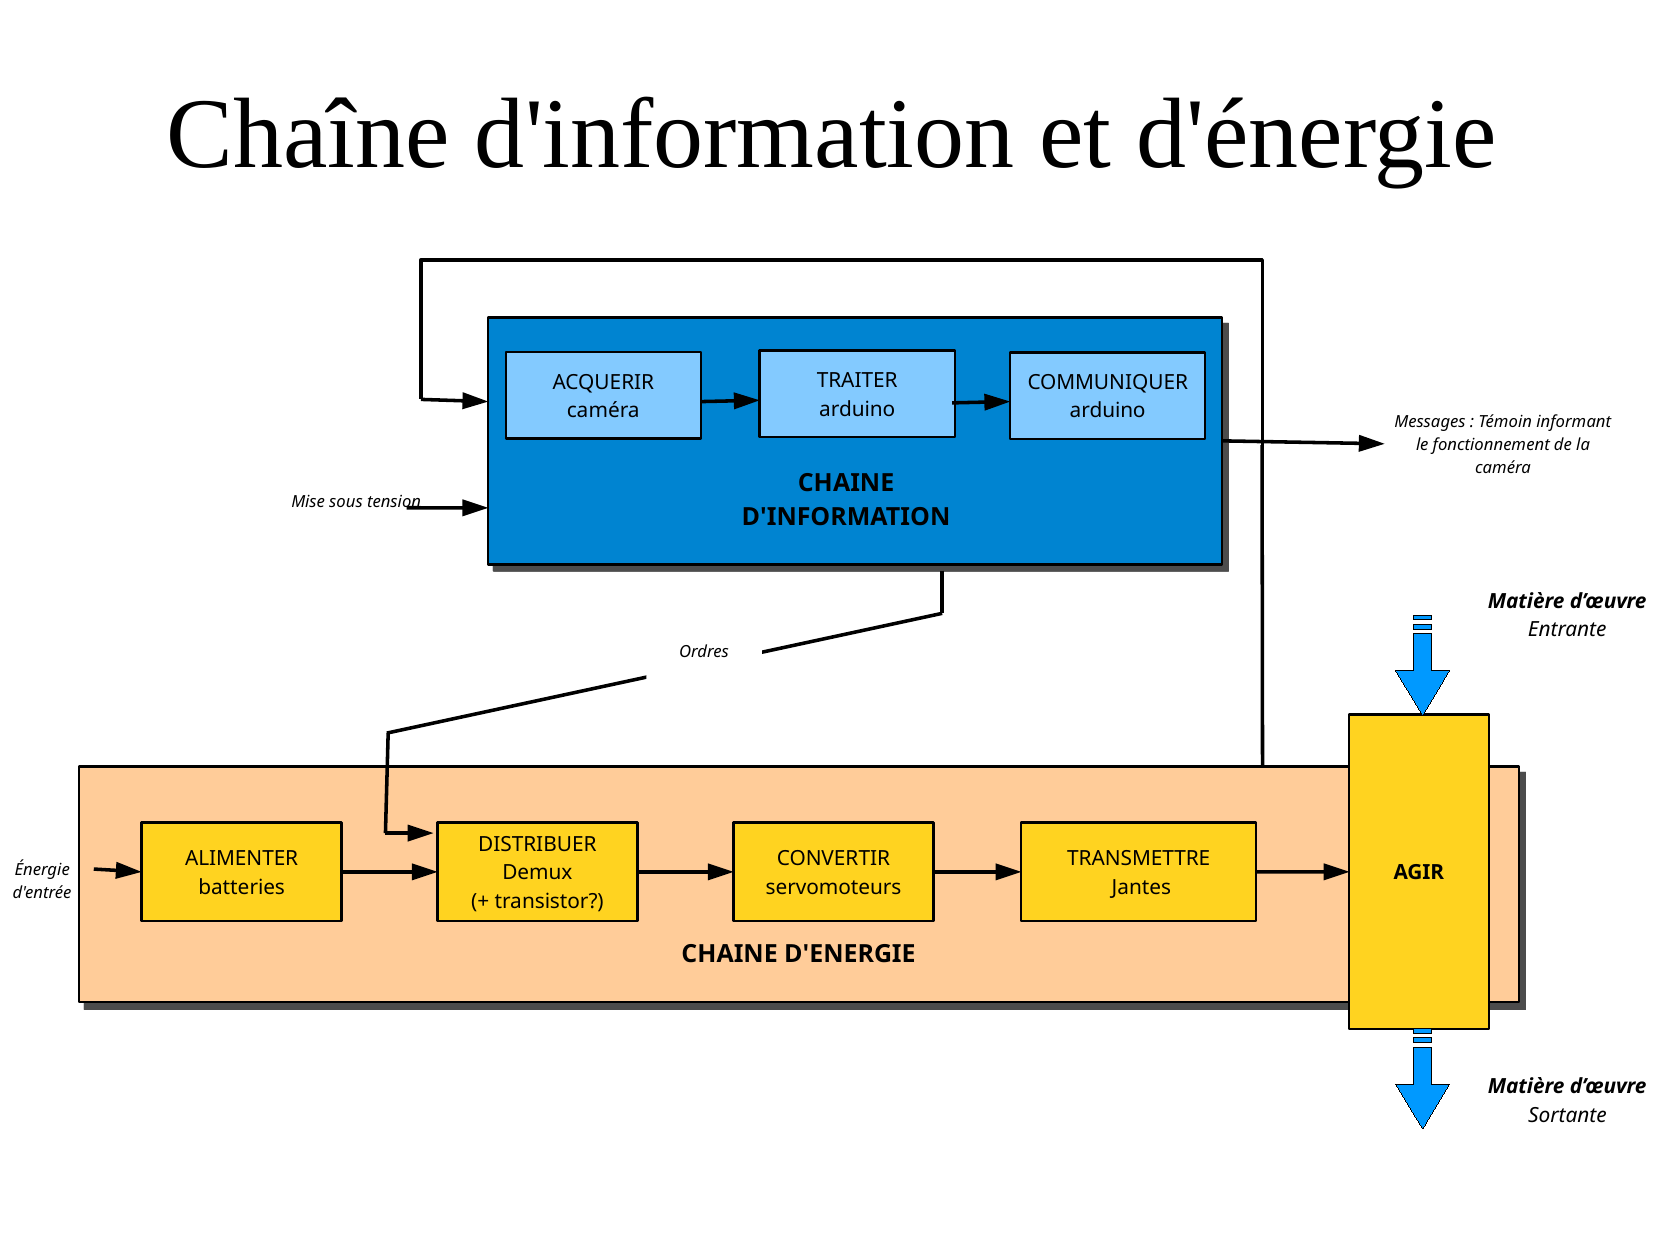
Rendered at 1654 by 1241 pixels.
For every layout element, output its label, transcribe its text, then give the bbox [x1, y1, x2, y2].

text_box [1413, 1028, 1432, 1034]
text_box Messages : Témoin informant le fonctionnement de la caméra [1378, 401, 1628, 514]
text_box CONVERTIR servomoteurs [733, 822, 934, 922]
text_box Chaîne d'information et d'énergie [35, 70, 1630, 260]
text_box Énergie d'entrée [0, 850, 119, 926]
text_box [1413, 624, 1421, 630]
text_box CHAINE D'INFORMATION [676, 457, 1016, 582]
text_box TRANSMETTRE Jantes [1021, 822, 1257, 922]
text_box COMMUNIQUER arduino [1010, 352, 1206, 440]
text_box Matière d’œuvre Entrante [1421, 578, 1654, 672]
text_box ACQUERIR caméra [505, 351, 702, 439]
text_box [1413, 1037, 1432, 1043]
text_box CHAINE D'ENERGIE [78, 766, 1349, 871]
text_box CHAINE D'ENERGIE [1489, 766, 1519, 1002]
text_box TRAITER arduino [759, 350, 955, 438]
text_box AGIR [1349, 714, 1489, 1030]
text_box Matière d’œuvre Sortante [1421, 1064, 1654, 1158]
text_box [488, 317, 1222, 565]
text_box Mise sous tension [275, 482, 438, 591]
text_box [1395, 633, 1449, 716]
text_box Ordres [646, 632, 762, 684]
text_box ALIMENTER batteries [141, 822, 342, 922]
text_box CHAINE D'ENERGIE [78, 873, 1349, 1002]
text_box [1395, 1047, 1432, 1126]
text_box [1413, 615, 1421, 620]
text_box DISTRIBUER Demux (+ transistor?) [437, 822, 638, 922]
